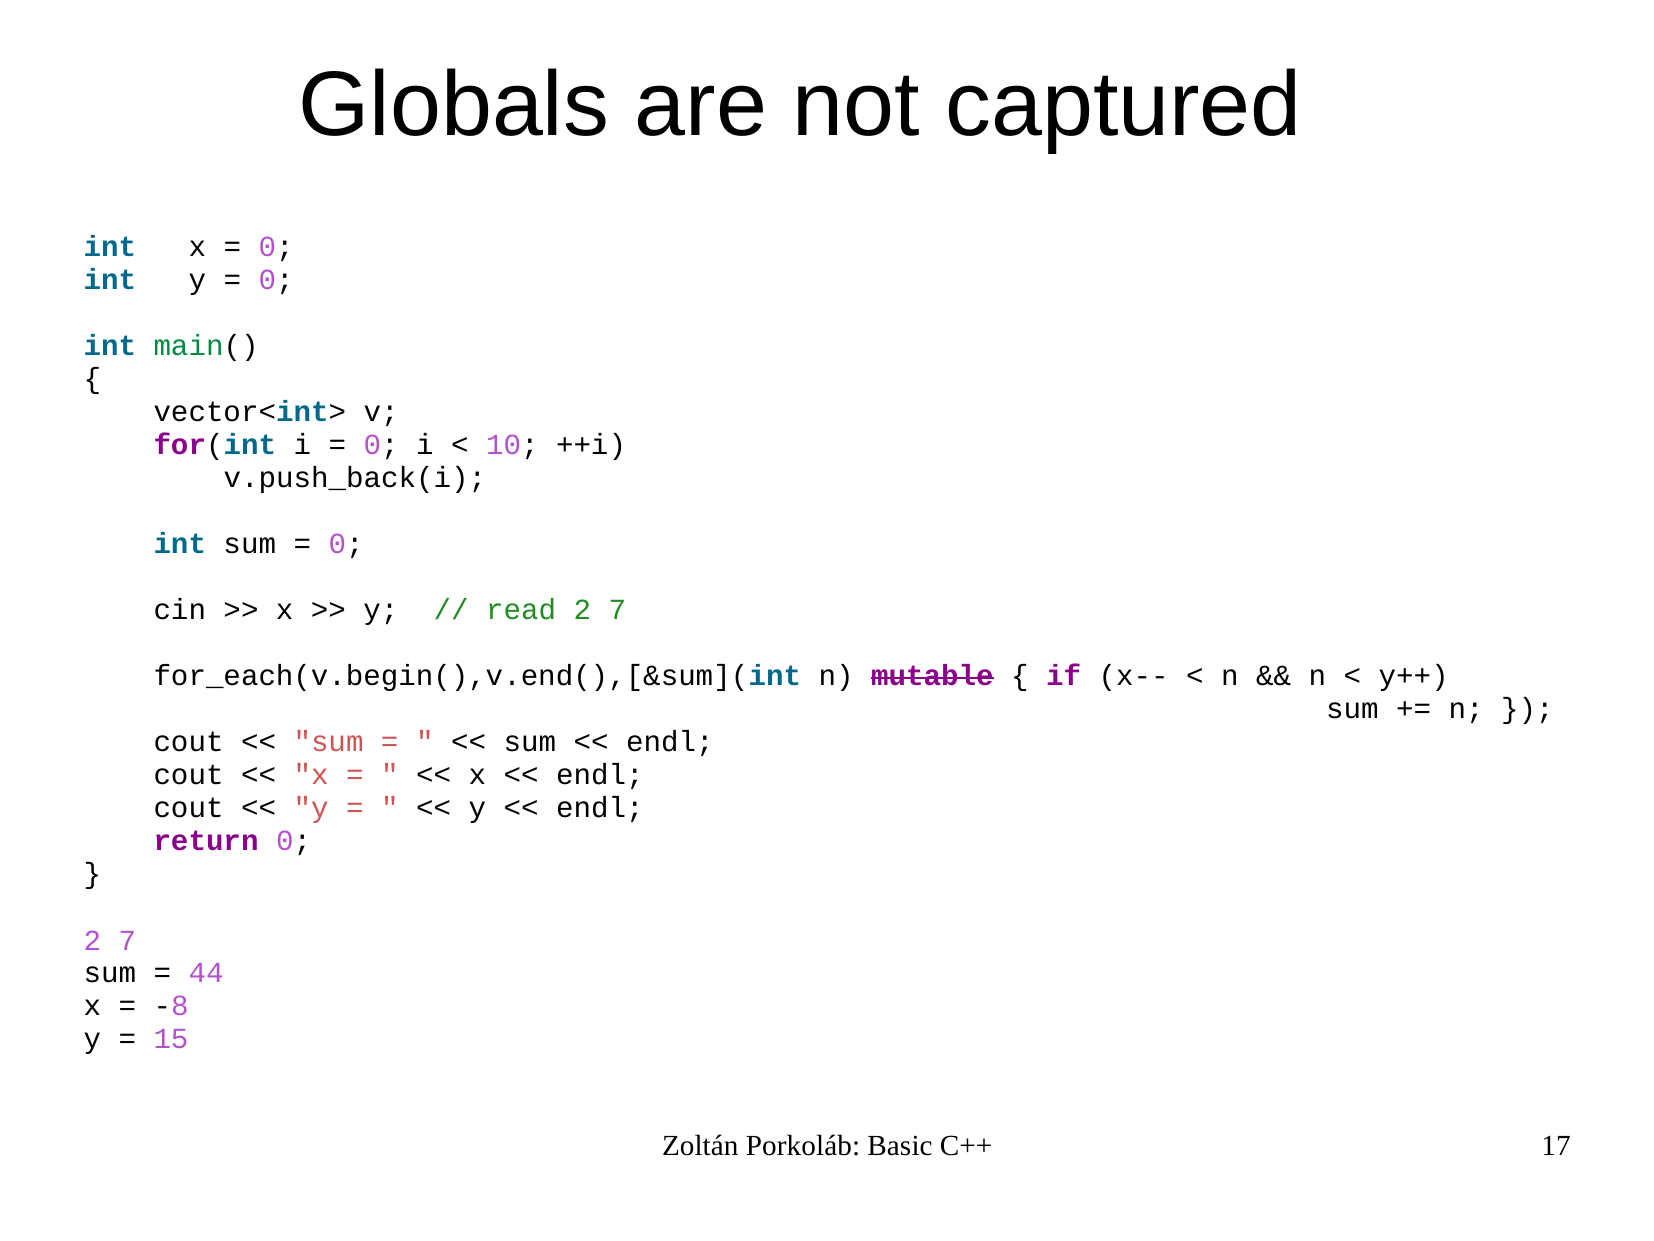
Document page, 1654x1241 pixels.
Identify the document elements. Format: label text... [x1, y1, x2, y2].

title Globals are not captured [56, 0, 1546, 208]
text_box int x = 0; int y = 0; int main() { vector<int> v; for(int i = 0; i < 10; ++i) v.push_back(i); int sum = 0; cin >> x >> y; // read 2 7 for_each(v.begin(),v.end(),[&sum](int n) mutable { if (x-- < n && n < y++) sum += n; }); cout << "sum = " << sum << endl; cout << "x = " << x << endl; cout << "y = " << y << endl; return 0; } 2 7 sum = 44 x = -8 y = 15 [68, 225, 1654, 1216]
